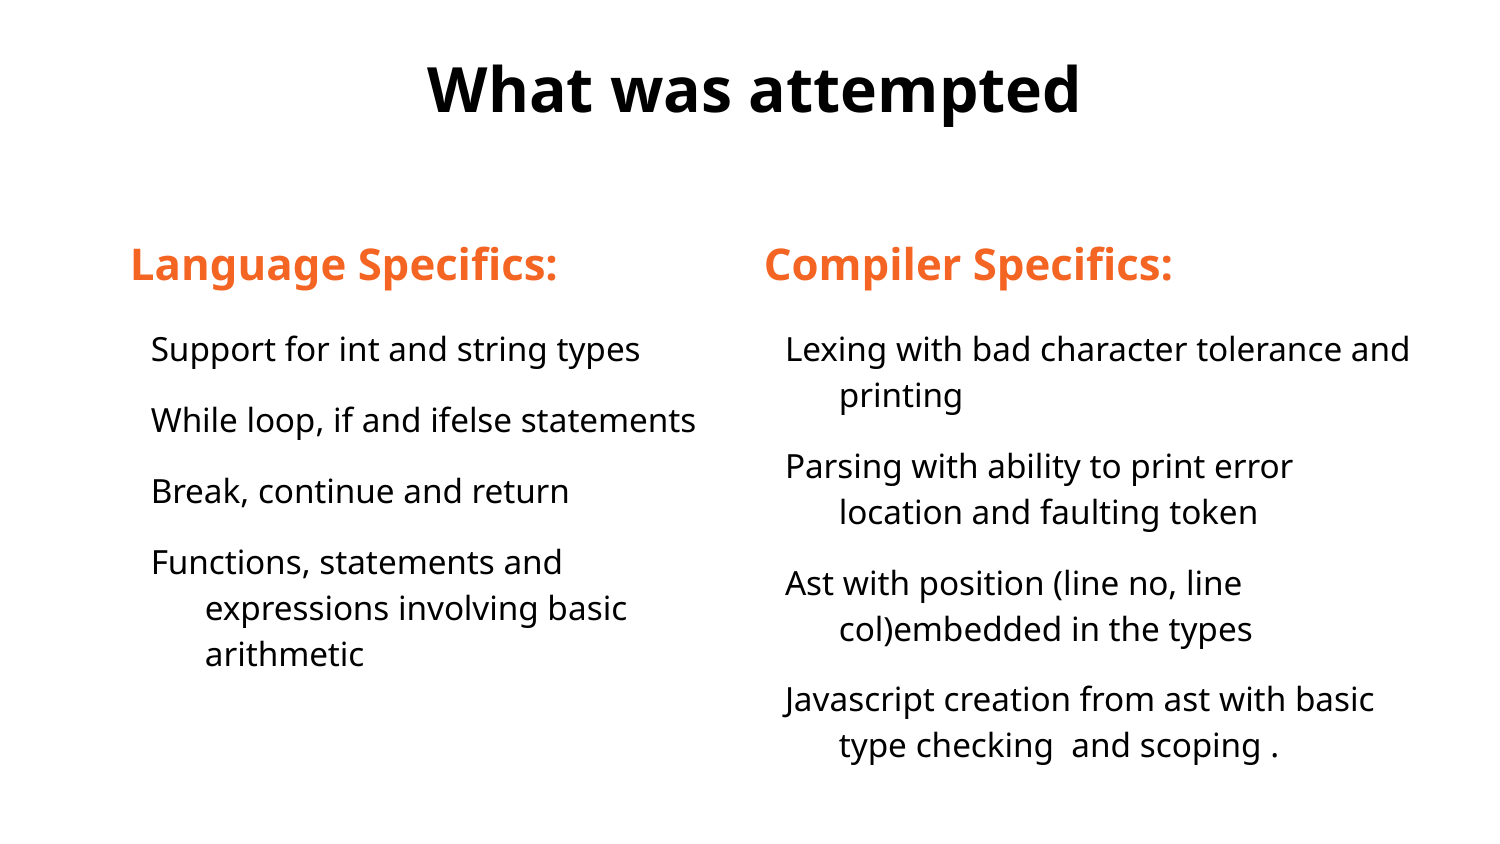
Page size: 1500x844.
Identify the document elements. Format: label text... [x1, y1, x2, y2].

text_box Language Specifics: Support for int and string types While loop, if and ifelse statements Break, continue and return Functions, statements and expressions involving basic arithmetic [114, 213, 727, 756]
text_box Compiler Specifics: Lexing with bad character tolerance and printing Parsing with ability to print error location and faulting token Ast with position (line no, line col)embedded in the types Javascript creation from ast with basic type checking and scoping . [748, 213, 1431, 756]
text_box What was attempted [298, 35, 1336, 140]
